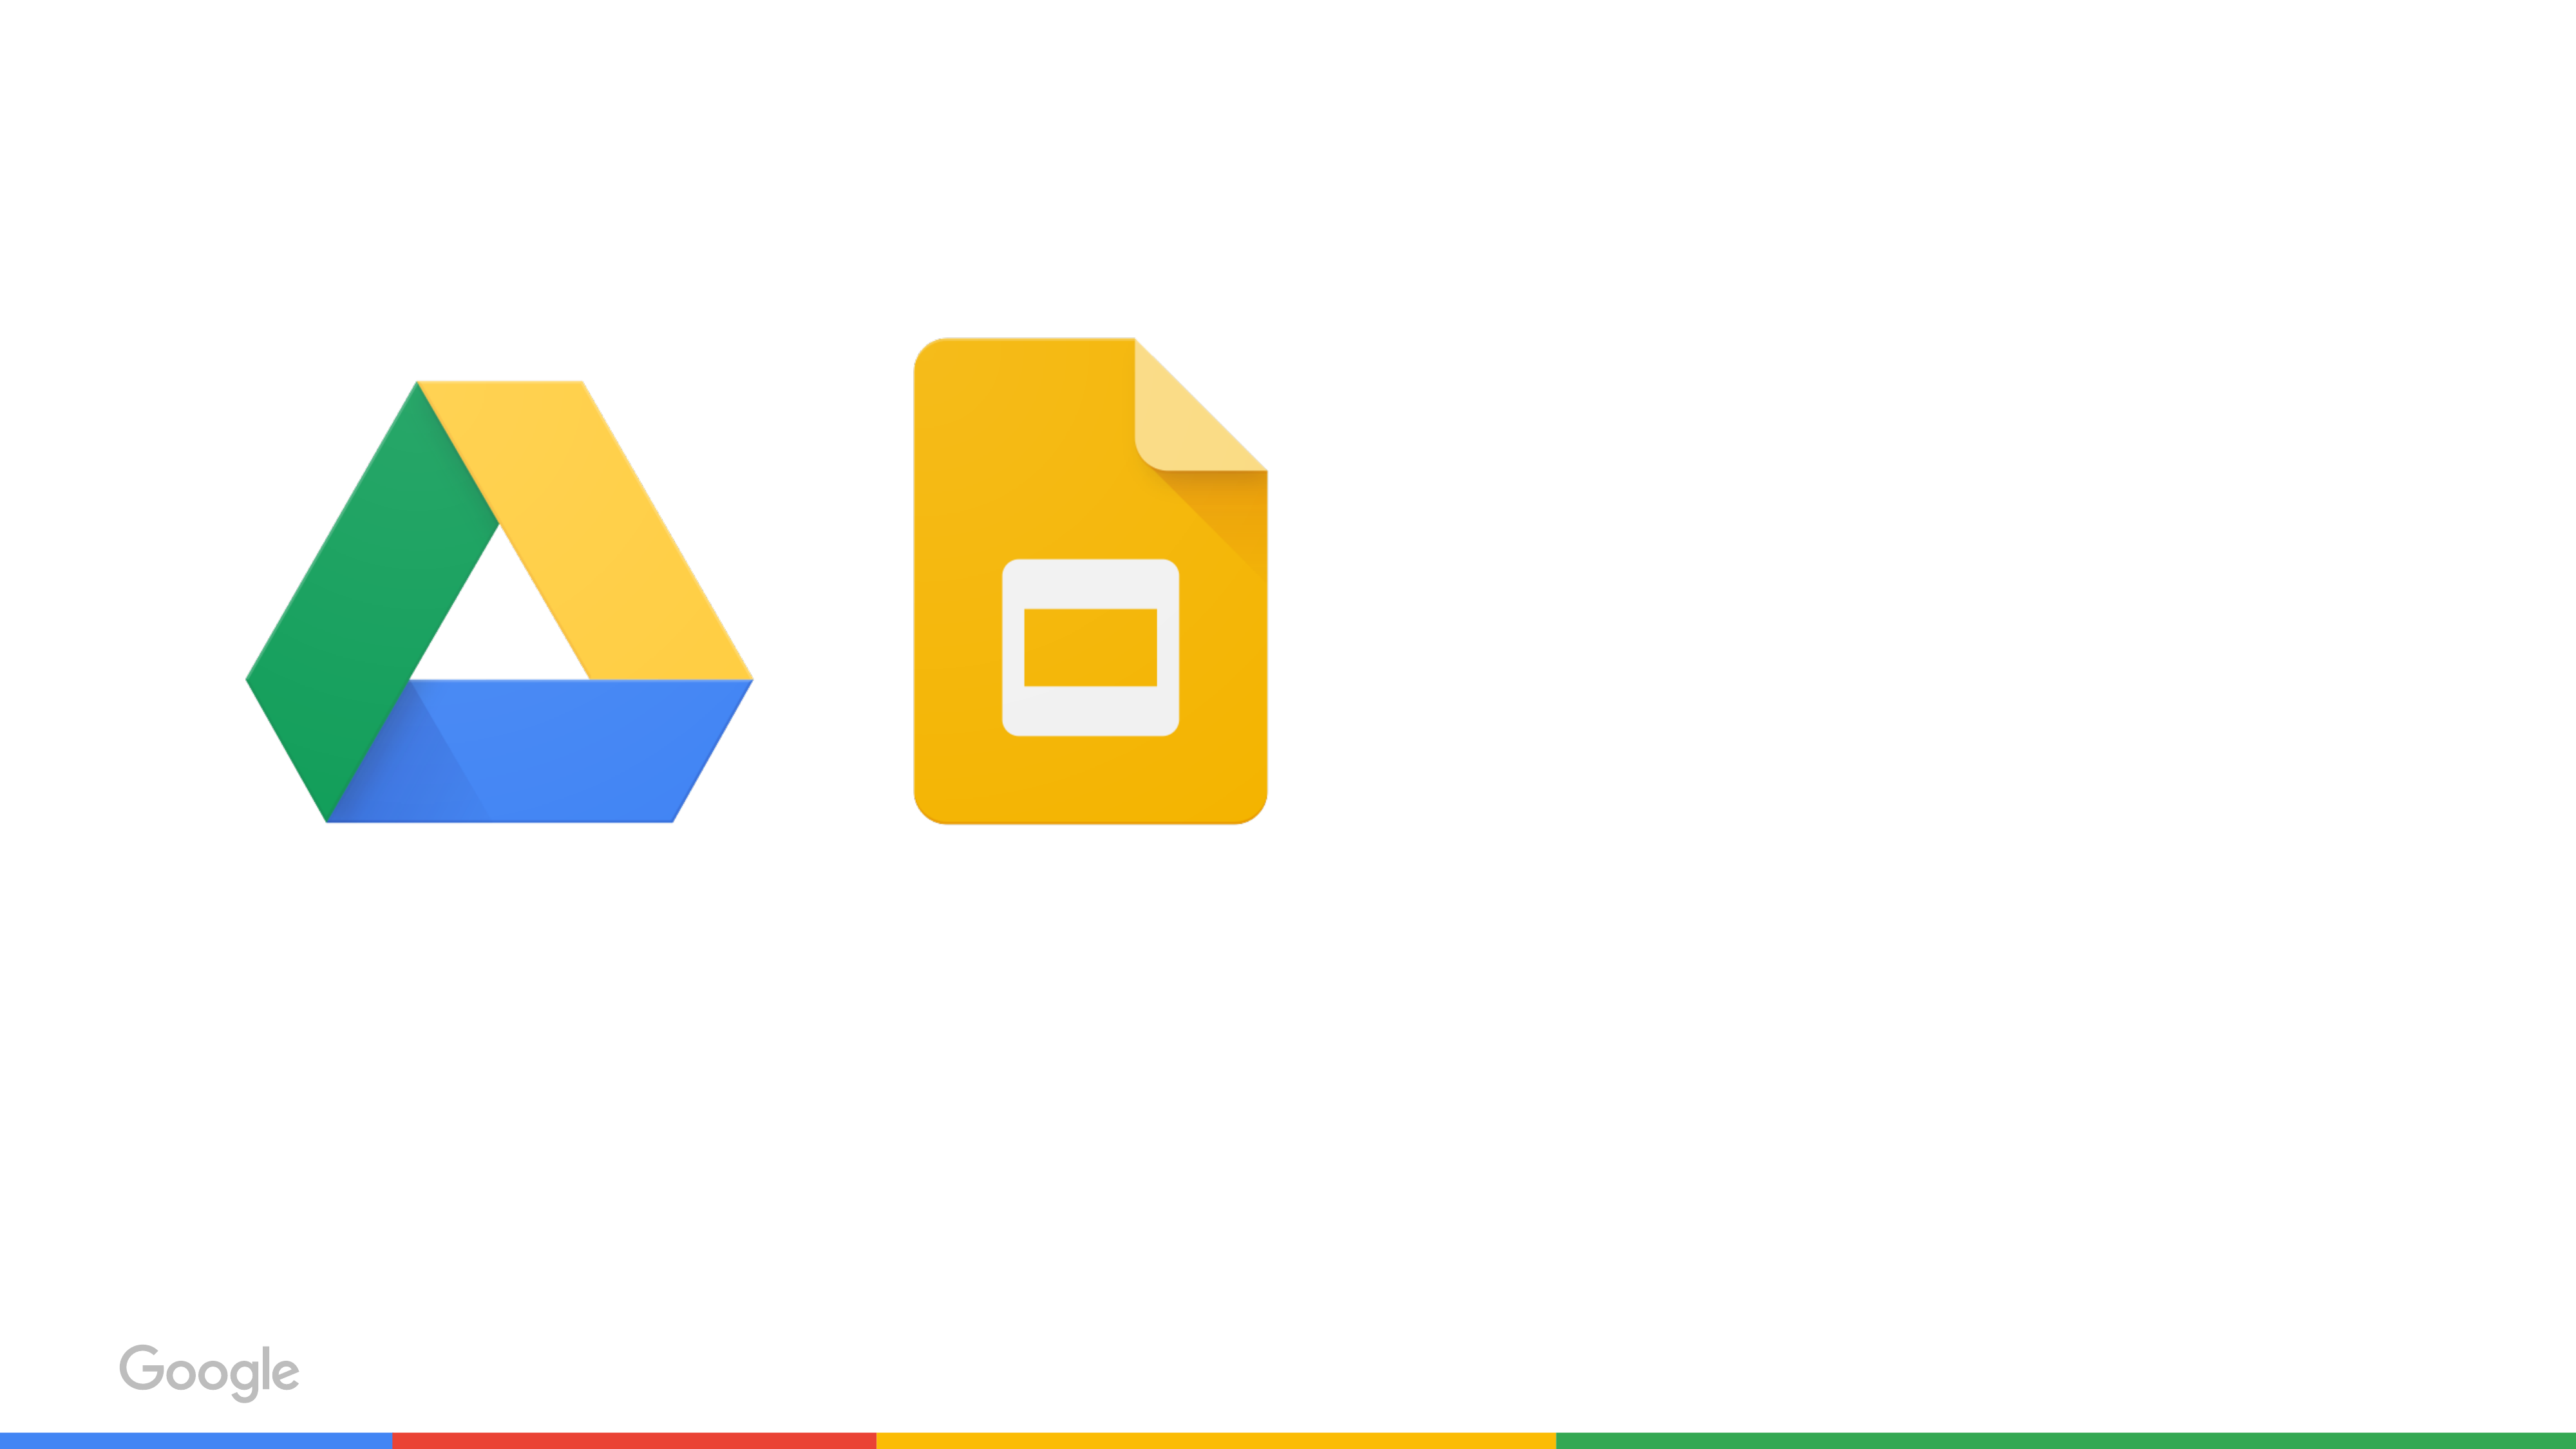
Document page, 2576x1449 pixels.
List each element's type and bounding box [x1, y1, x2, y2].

picture [826, 316, 1356, 847]
picture [234, 337, 765, 867]
